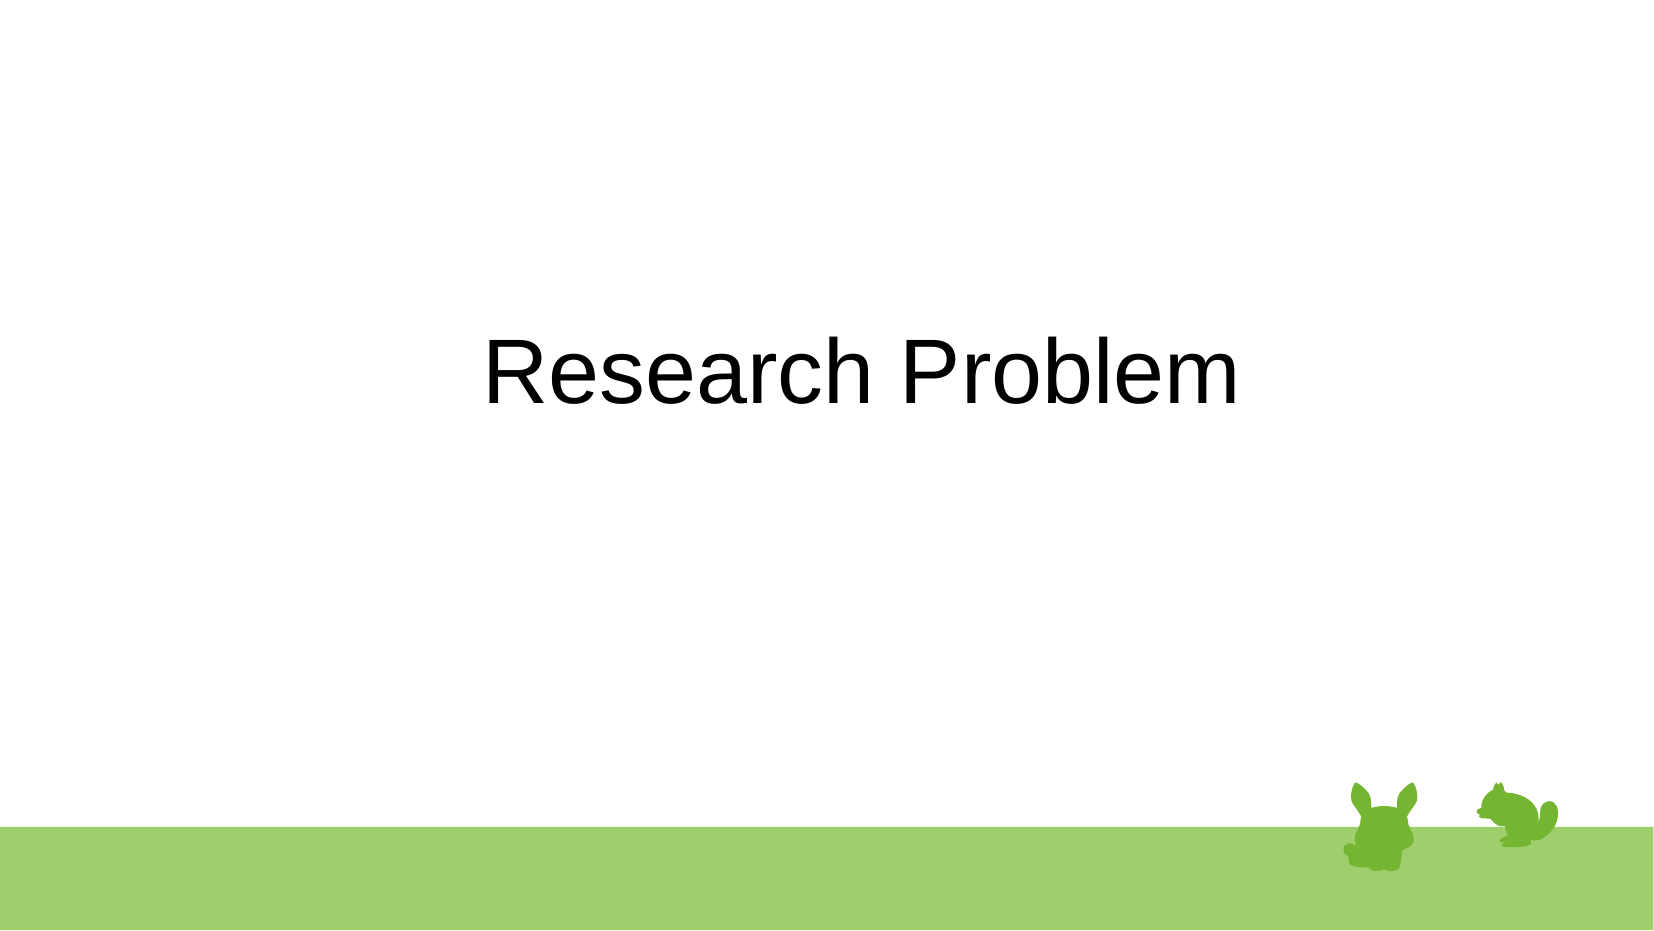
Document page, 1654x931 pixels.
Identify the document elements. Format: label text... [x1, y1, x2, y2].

subtitle Research Problem [88, 29, 1565, 715]
